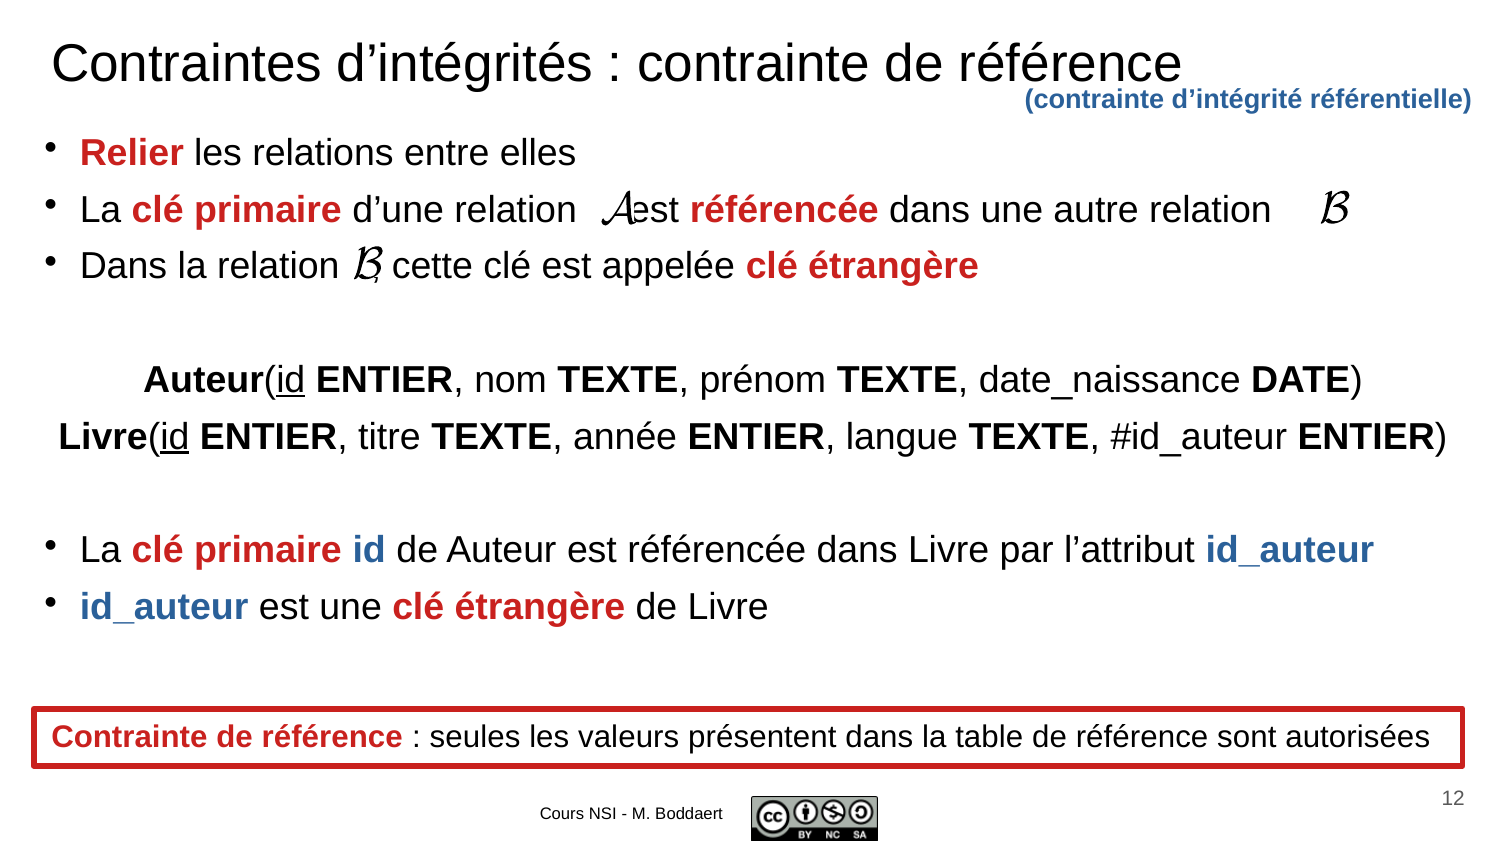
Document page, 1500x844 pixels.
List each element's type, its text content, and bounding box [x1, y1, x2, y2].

text_box [601, 190, 637, 226]
title Contraintes d’intégrités : contrainte de référence [51, 13, 1449, 108]
text_box Contrainte de référence : seules les valeurs présentent dans la table de référence sont autorisées [33, 708, 1463, 766]
text_box [354, 246, 383, 280]
slide_number <numéro> [1389, 764, 1480, 830]
text_box (contrainte d’intégrité référentielle) [1009, 76, 1500, 123]
text_box Relier les relations entre elles La clé primaire d’une relation est référencée dans une autre relation Dans la relation , cette clé est appelée clé étrangère Auteur(id ENTIER, nom TEXTE, prénom TEXTE, date_naissance DATE) Livre(id ENTIER, titre TEXTE, année ENTIER, langue TEXTE, #id_auteur ENTIER) La clé primaire id de Auteur est référencée dans Livre par l’attribut id_auteur id_auteur est une clé étrangère de Livre [29, 120, 1477, 760]
picture [751, 796, 878, 841]
text_box [1320, 190, 1350, 224]
